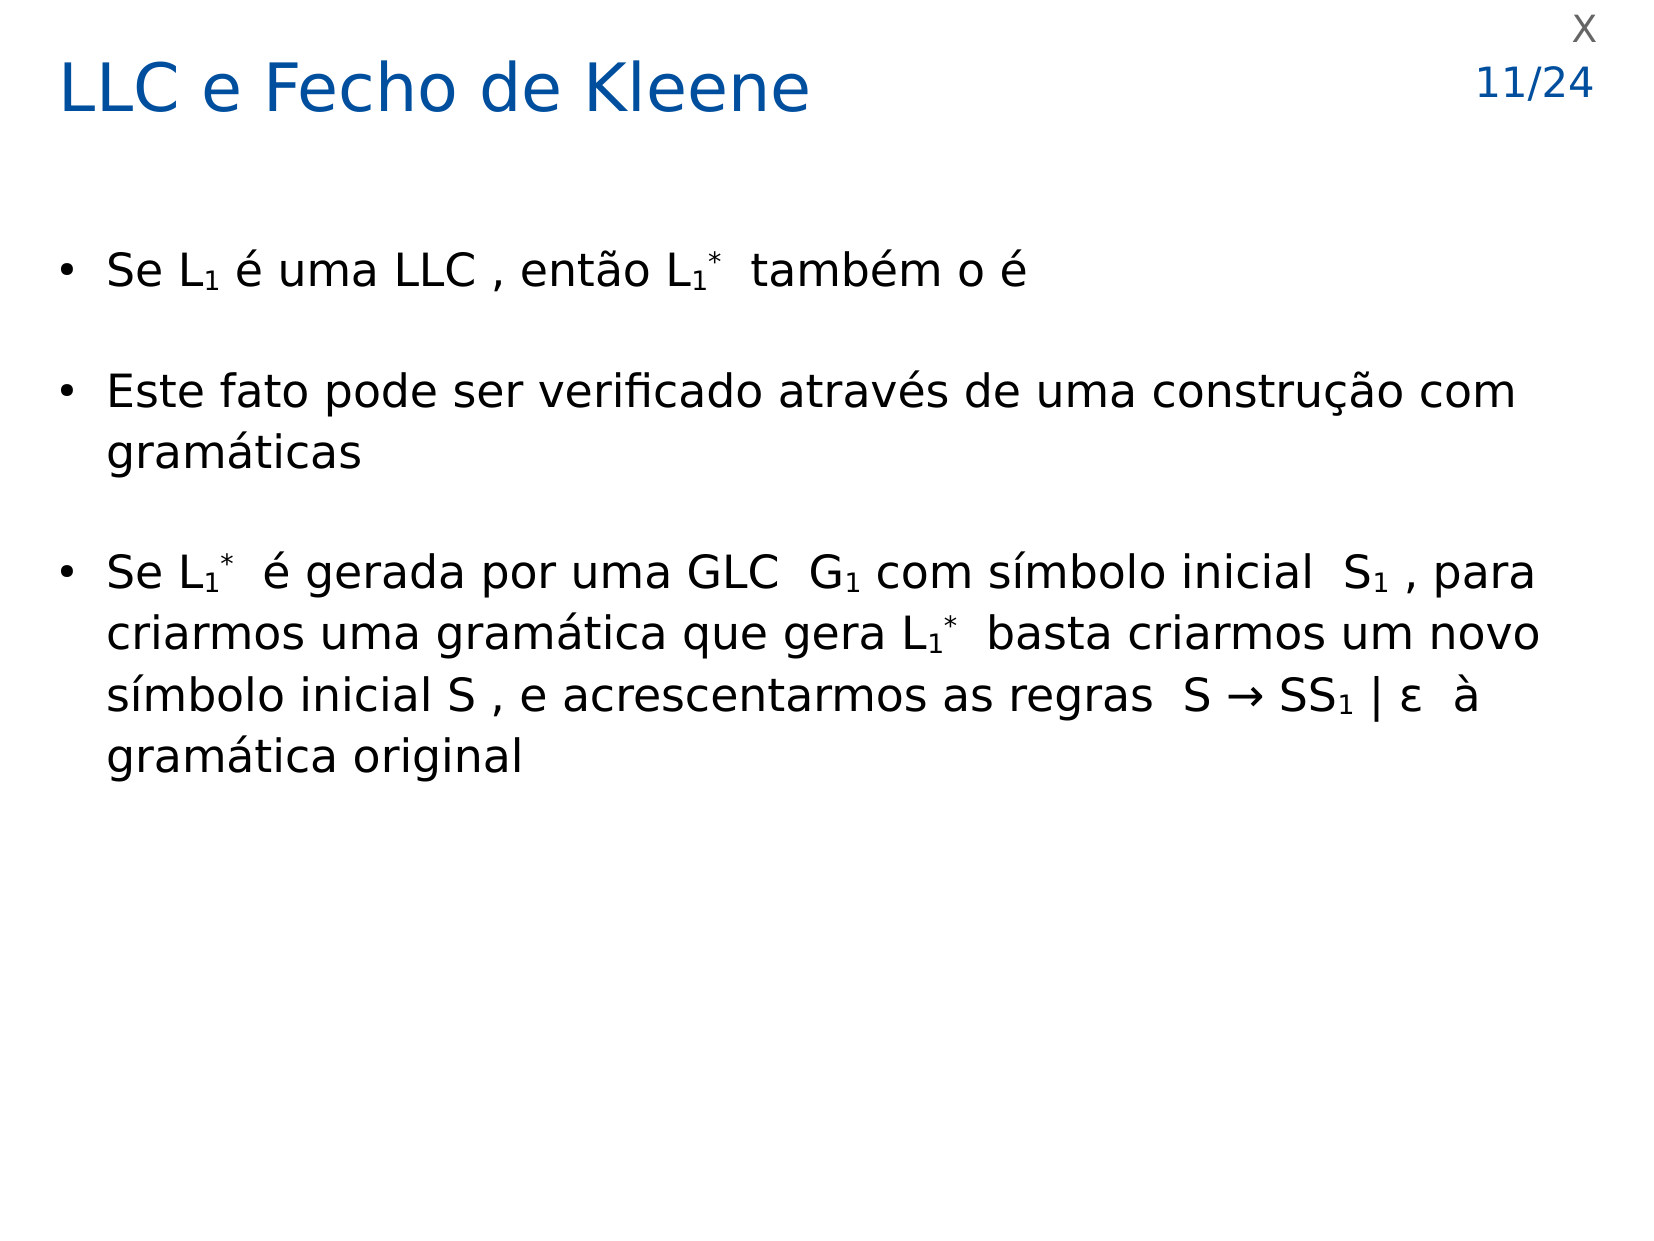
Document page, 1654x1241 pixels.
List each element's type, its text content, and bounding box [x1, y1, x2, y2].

title LLC e Fecho de Kleene [59, 29, 1625, 148]
text_box X [1375, 0, 1613, 64]
list Se L1 é uma LLC , então L1* também o é Este fato pode ser verificado através de uma construção com gramáticas Se L1* é gerada por uma GLC G1 com símbolo inicial S1 , para criarmos uma gramática que gera L1* basta criarmos um novo símbolo inicial S , e acrescentarmos as regras S → SS1 | ε à gramática original [59, 236, 1595, 1211]
